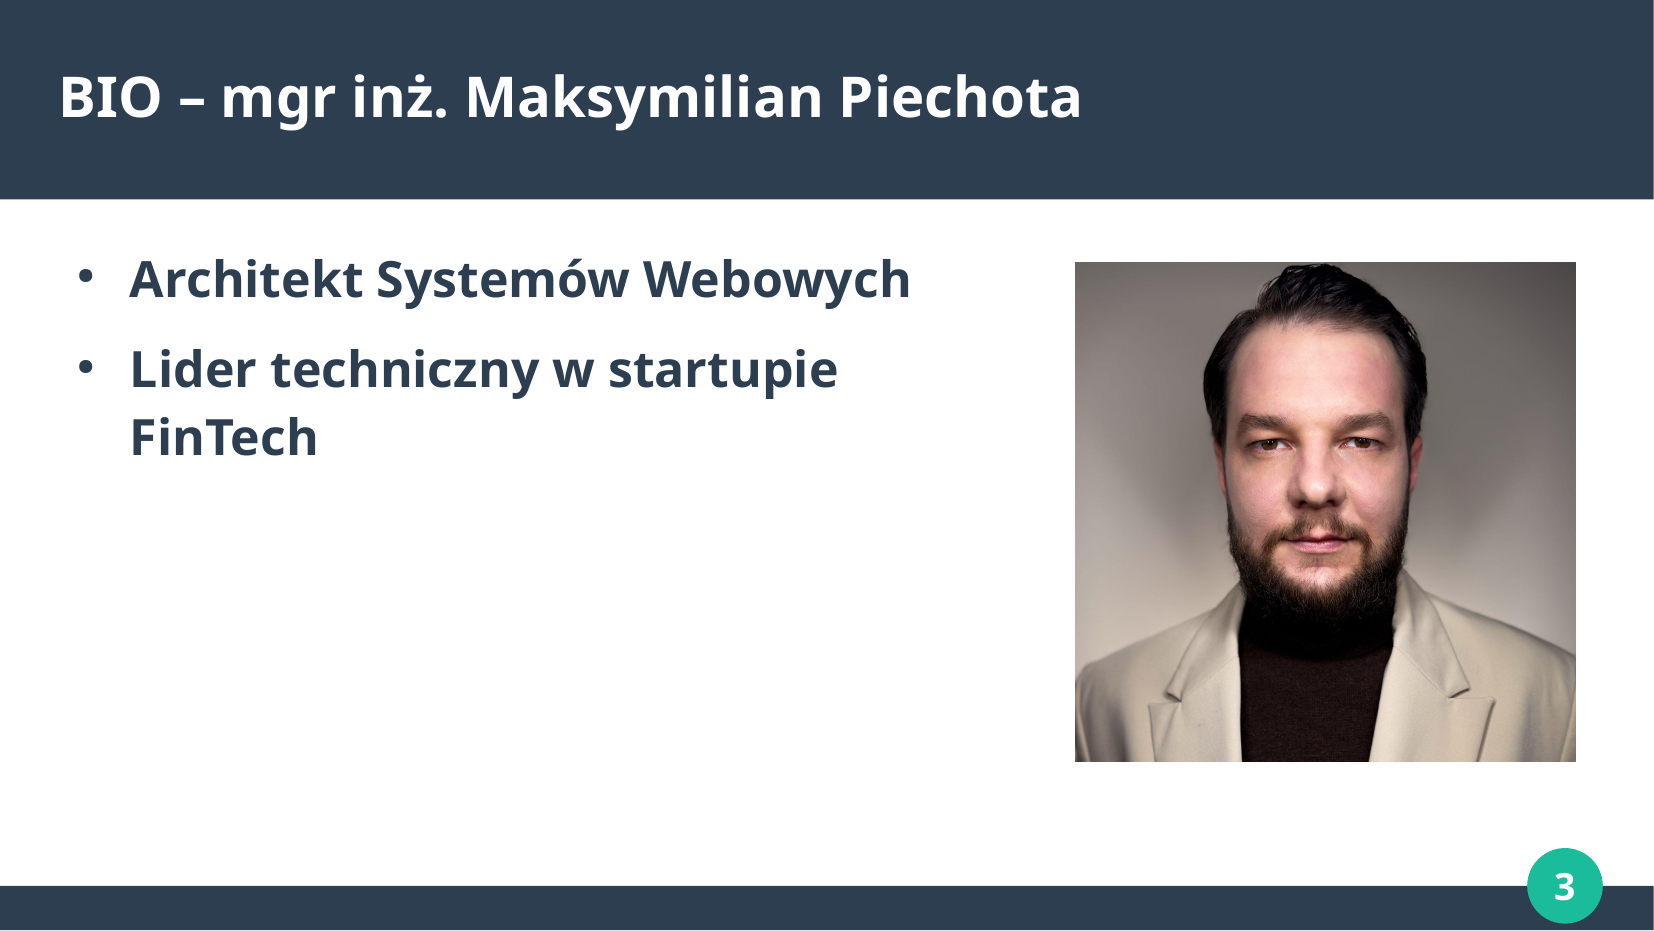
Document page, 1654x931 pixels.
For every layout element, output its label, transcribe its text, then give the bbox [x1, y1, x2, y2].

title BIO – mgr inż. Maksymilian Piechota [59, 37, 1595, 156]
list Architekt Systemów Webowych Lider techniczny w startupie FinTech [59, 243, 1013, 864]
picture [1075, 262, 1576, 762]
